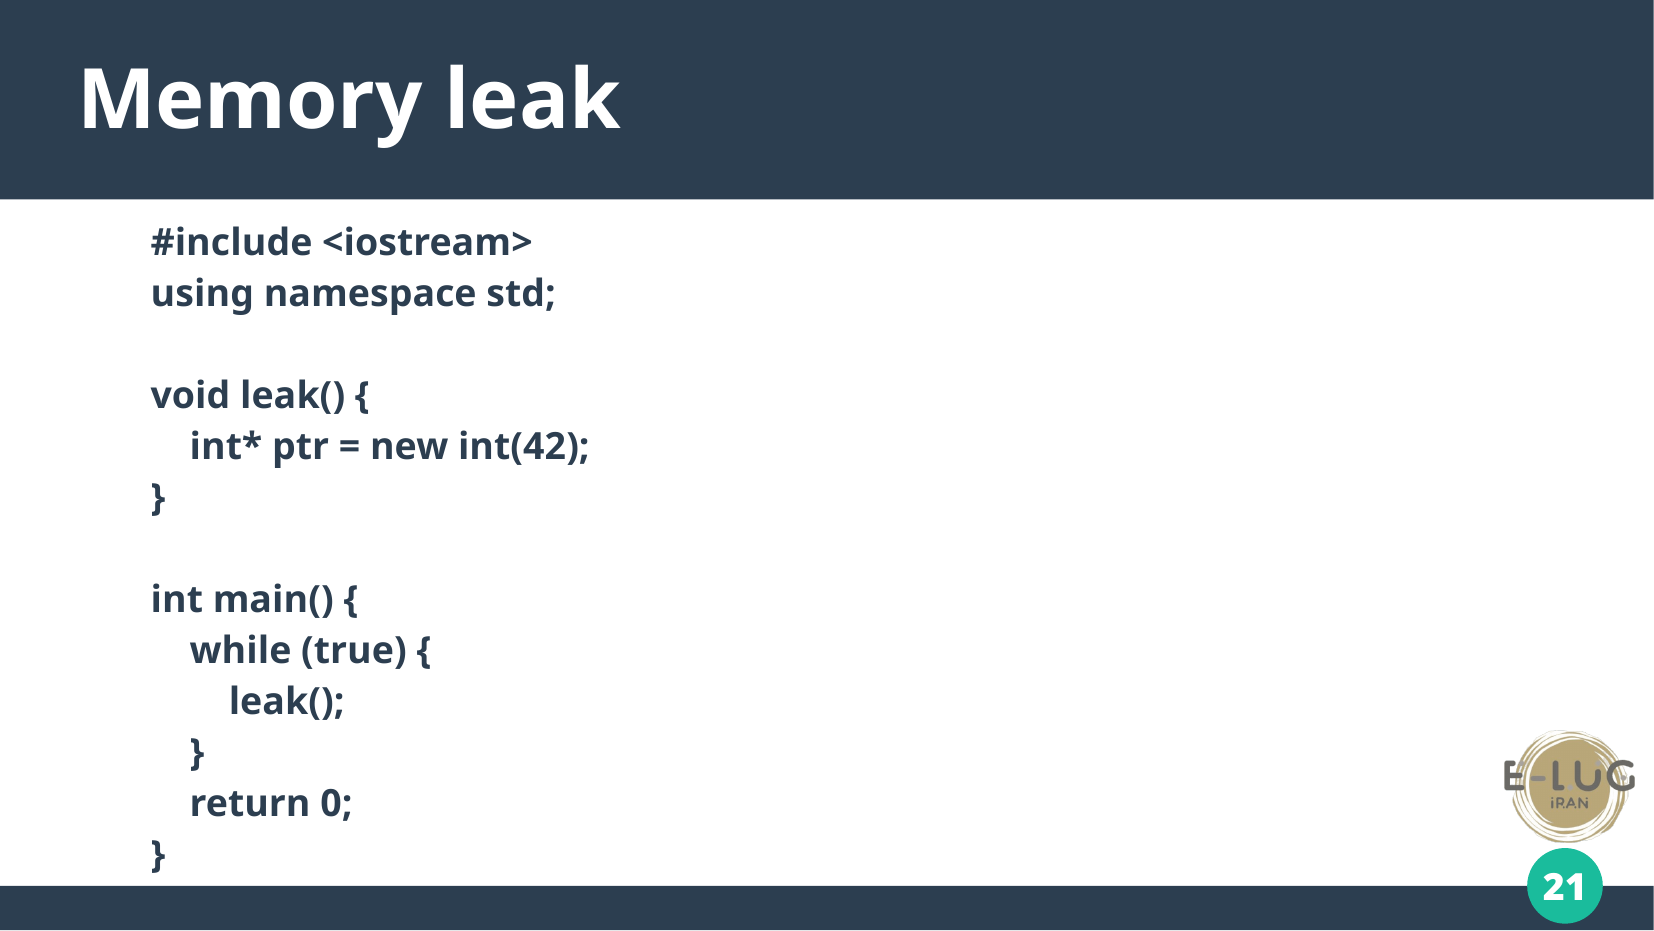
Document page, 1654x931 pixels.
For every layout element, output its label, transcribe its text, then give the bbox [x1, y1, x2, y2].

picture [1486, 712, 1654, 863]
text_box #include <iostream> using namespace std; void leak() { int* ptr = new int(42); } int main() { while (true) { leak(); } return 0; } [135, 259, 930, 887]
title Memory leak [77, 37, 1613, 156]
